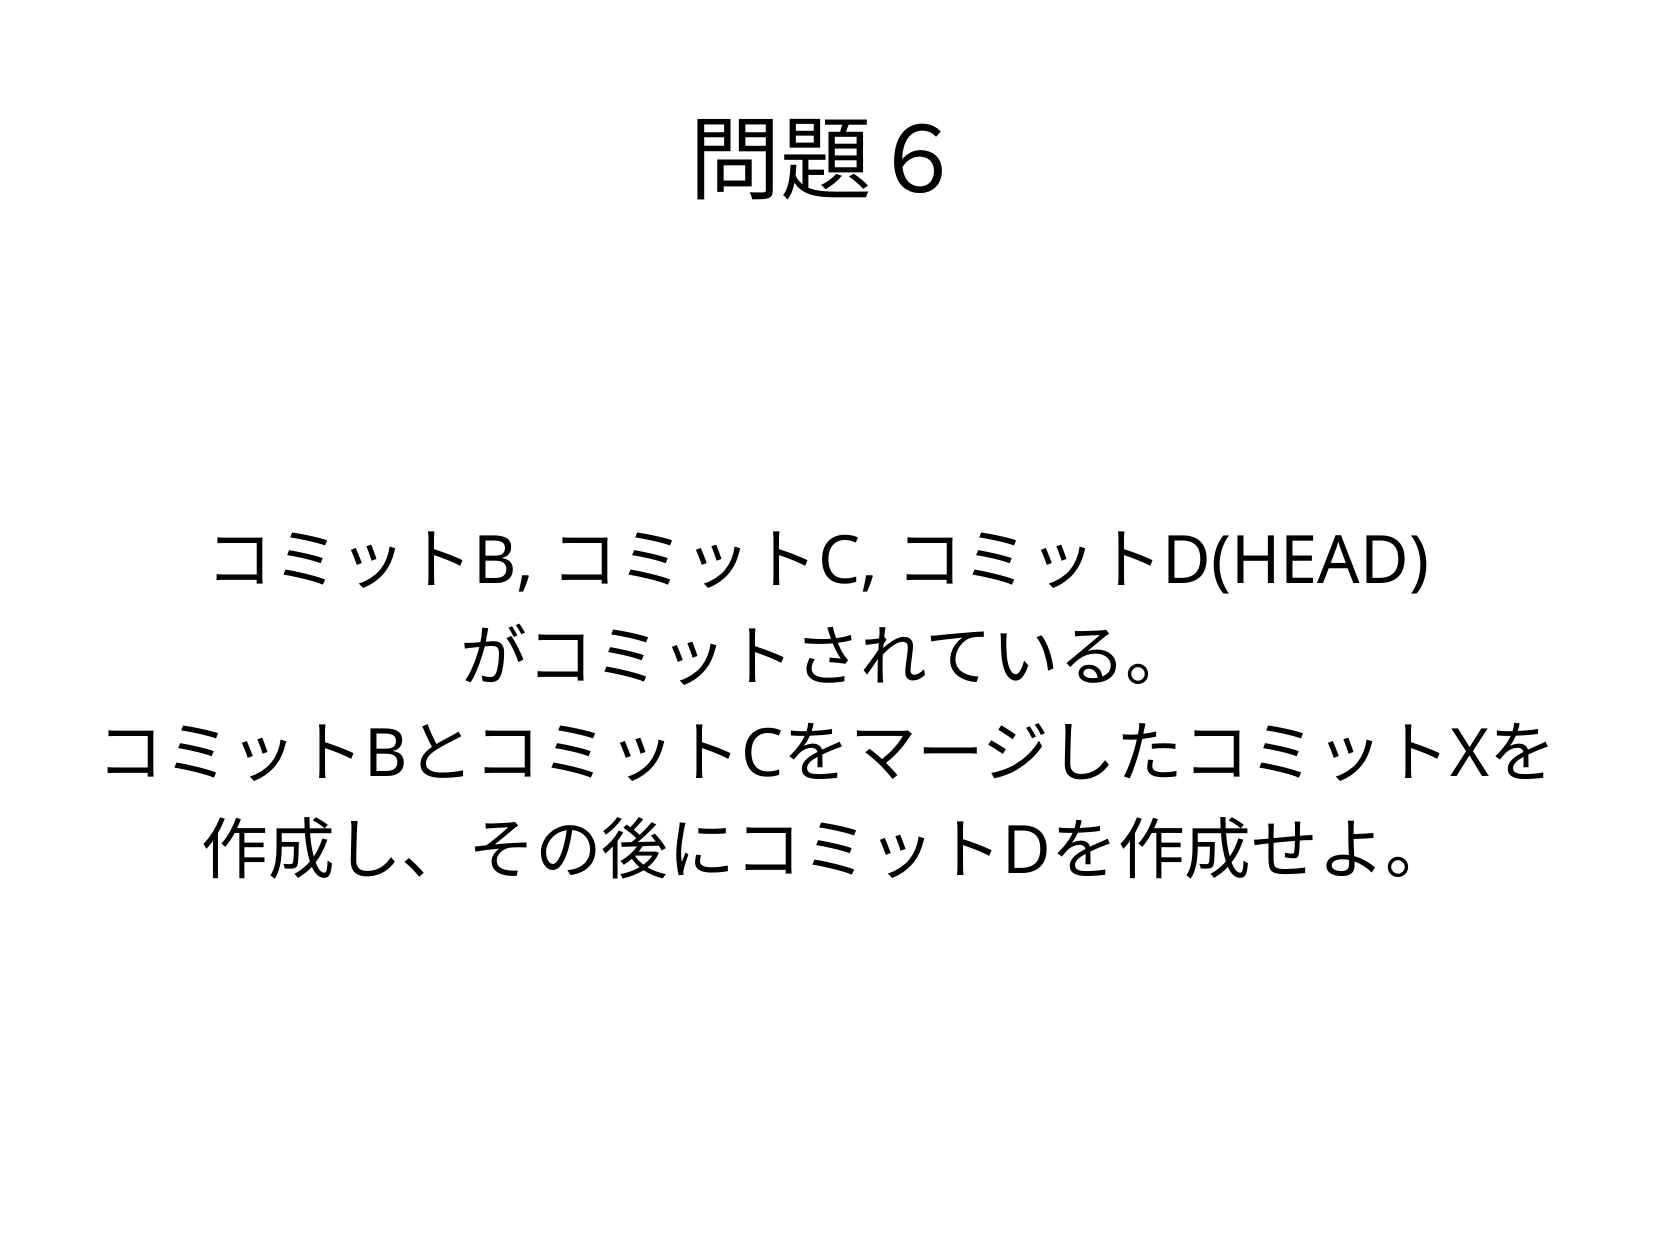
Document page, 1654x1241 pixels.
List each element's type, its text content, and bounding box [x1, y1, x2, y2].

subtitle コミットB, コミットC, コミットD(HEAD) がコミットされている。 コミットBとコミットCをマージしたコミットXを作成し、その後にコミットDを作成せよ。 [82, 297, 1571, 1102]
title 問題６ [82, 56, 1571, 250]
